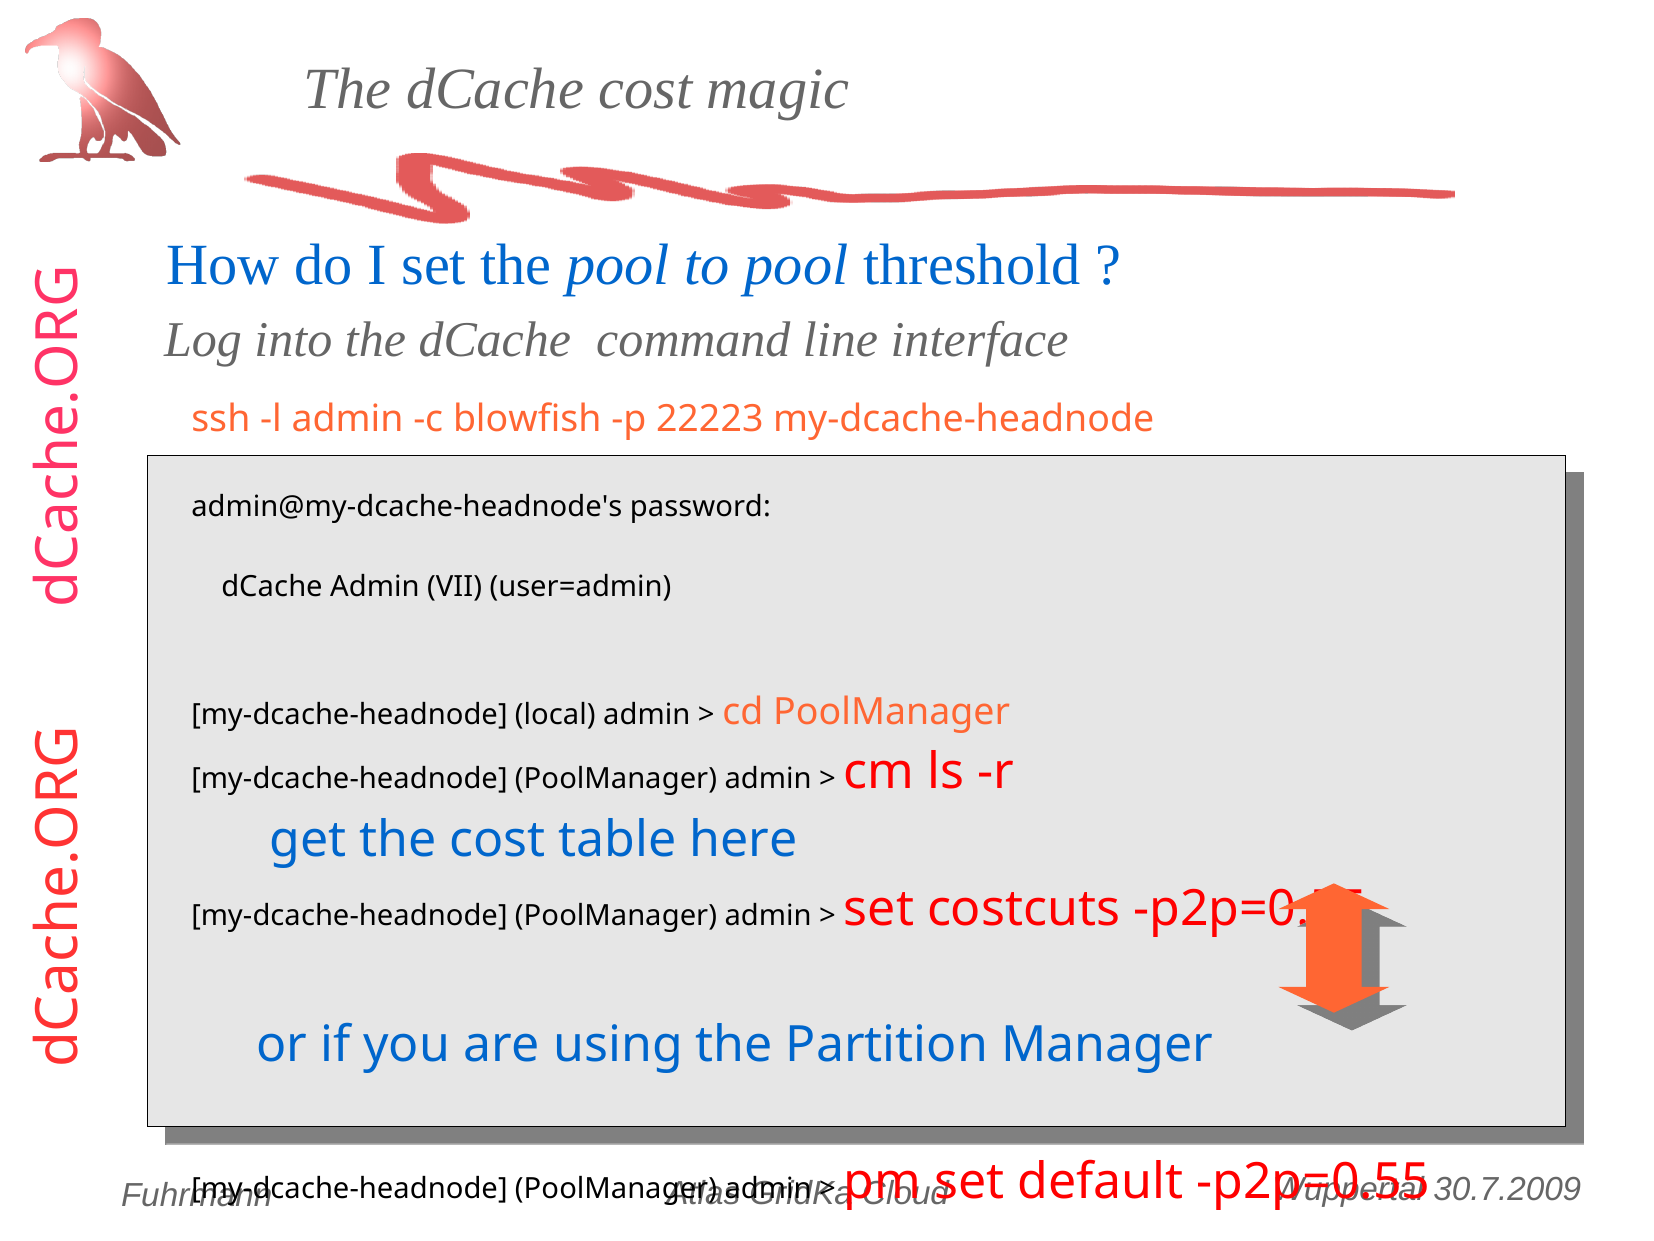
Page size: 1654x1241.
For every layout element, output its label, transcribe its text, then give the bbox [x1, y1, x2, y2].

text_box ssh -l admin -c blowfish -p 22223 my-dcache-headnode [176, 384, 1182, 443]
text_box admin@my-dcache-headnode's password: dCache Admin (VII) (user=admin) [my-dcache-headnode] (local) admin > cd PoolManager [my-dcache-headnode] (PoolManager) admin > cm ls -r get the cost table here [my-dcache-headnode] (PoolManager) admin > set costcuts -p2p=0.55 or if you are using the Partition Manager [my-dcache-headnode] (PoolManager) admin > pm set default -p2p=0.55 [176, 477, 1465, 1168]
text_box [147, 455, 1566, 1127]
text_box The dCache cost magic [289, 49, 865, 132]
text_box Log into the dCache command line interface [149, 304, 1097, 377]
text_box [1278, 883, 1390, 1013]
text_box How do I set the pool to pool threshold ? [151, 225, 1136, 308]
